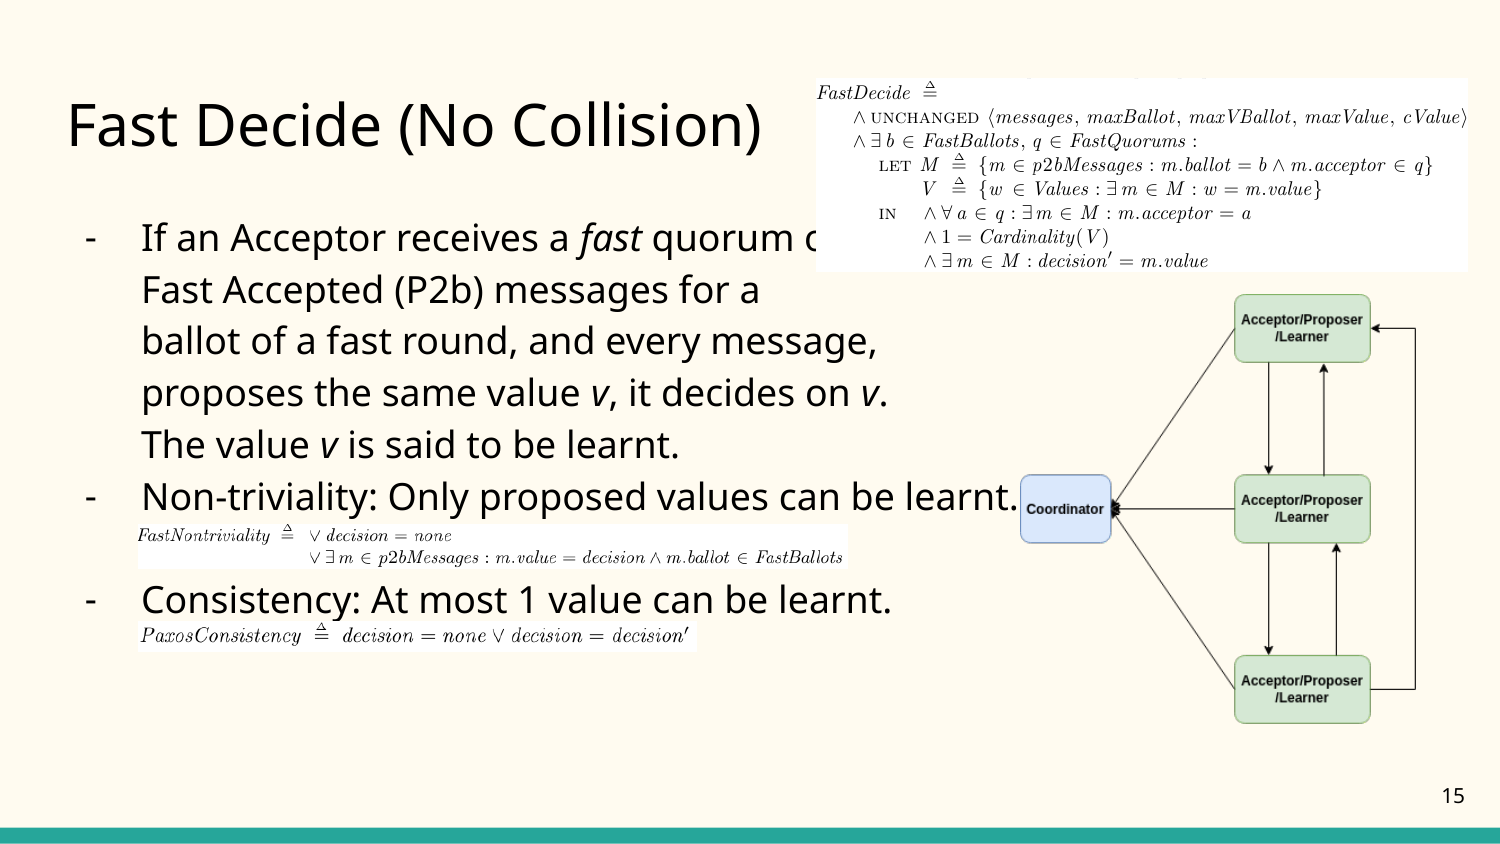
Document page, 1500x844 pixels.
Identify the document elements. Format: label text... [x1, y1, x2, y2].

picture [1020, 294, 1425, 725]
picture [138, 621, 697, 652]
picture [138, 524, 848, 569]
title Fast Decide (No Collision) [51, 72, 1449, 174]
list If an Acceptor receives a fast quorum of Fast Accepted (P2b) messages for a ballot of a fast round, and every message, proposes the same value v, it decides on v. The value v is said to be learnt. Non-triviality: Only proposed values can be learnt. Consistency: At most 1 value can be learnt. [51, 192, 1449, 750]
slide_number <number> [1389, 764, 1480, 830]
picture [816, 78, 1468, 272]
